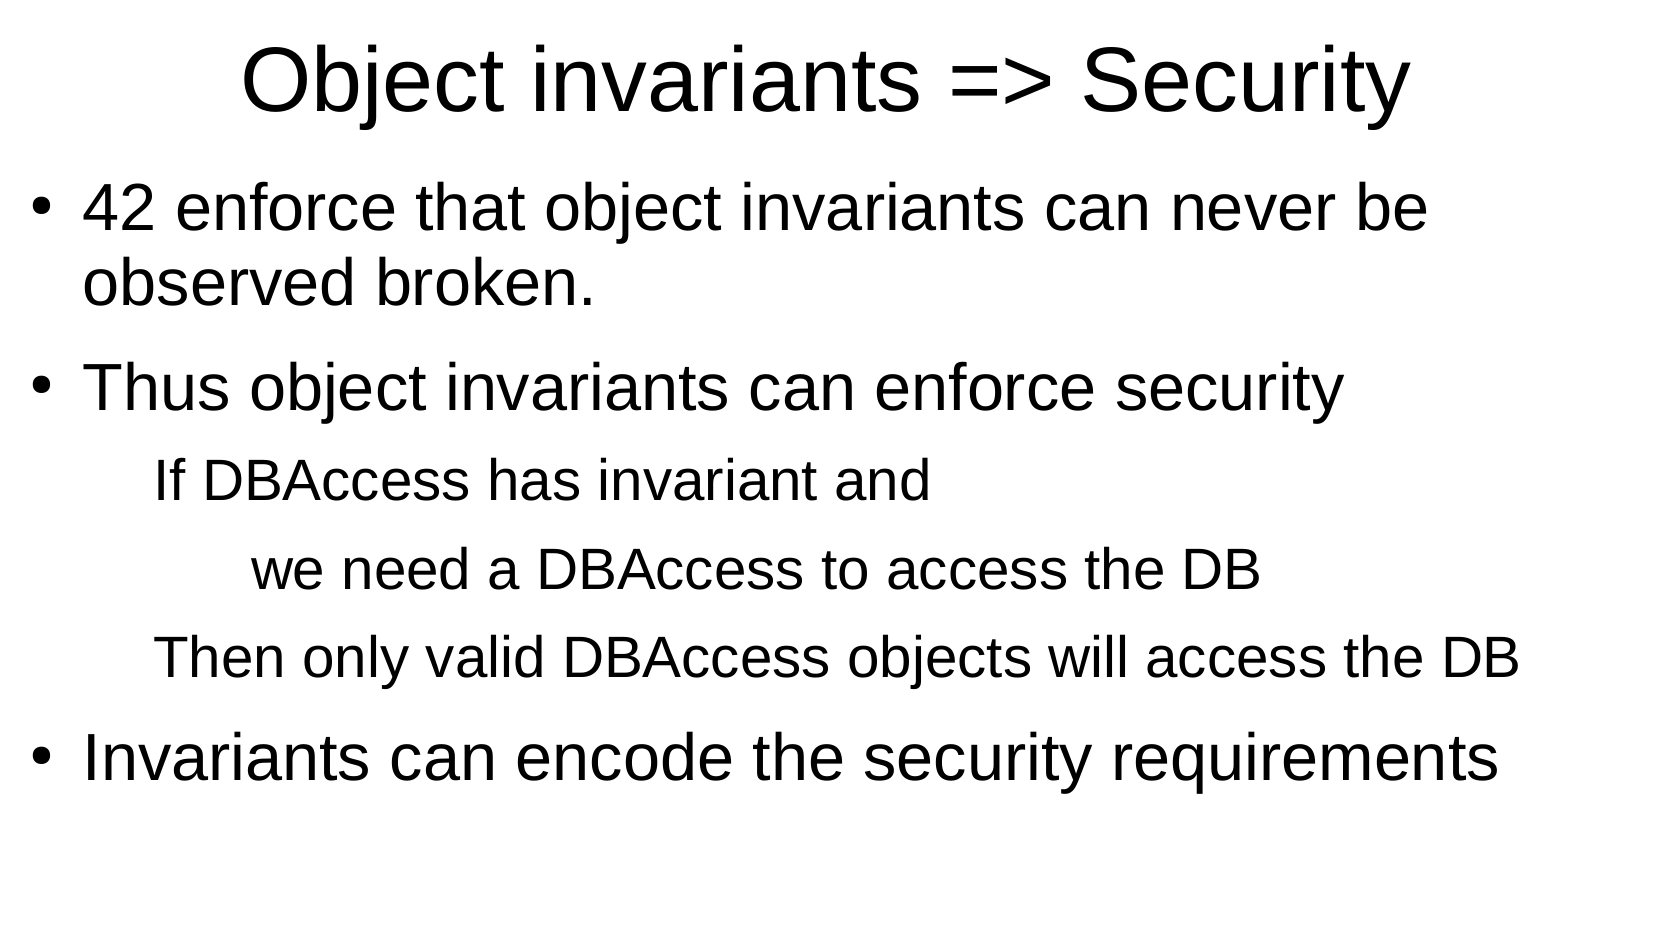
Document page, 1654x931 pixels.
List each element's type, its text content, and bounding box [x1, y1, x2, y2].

title Object invariants => Security [82, 1, 1571, 157]
list 42 enforce that object invariants can never be observed broken. Thus object invariants can enforce security If DBAccess has invariant and we need a DBAccess to access the DB Then only valid DBAccess objects will access the DB Invariants can encode the security requirements [11, 170, 1654, 883]
